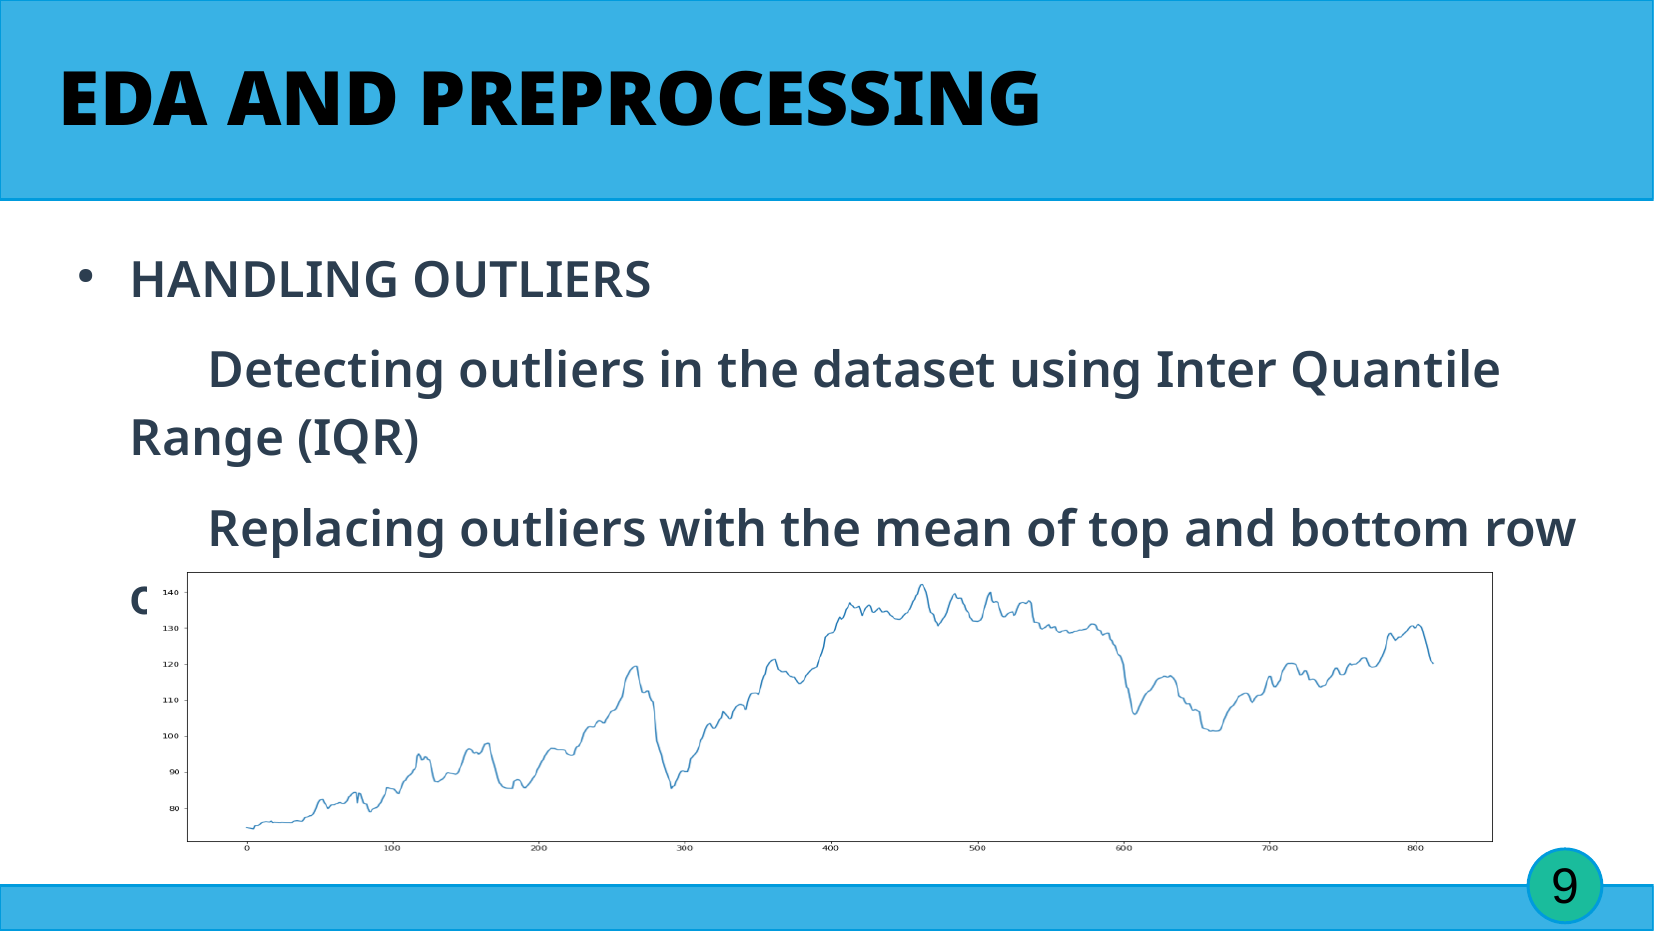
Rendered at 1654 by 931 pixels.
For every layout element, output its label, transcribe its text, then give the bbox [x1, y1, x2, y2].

picture [147, 560, 1506, 857]
list HANDLING OUTLIERS Detecting outliers in the dataset using Inter Quantile Range (IQR) Replacing outliers with the mean of top and bottom row of the outlier data. [59, 243, 1595, 864]
title EDA AND PREPROCESSING [59, 37, 1595, 155]
